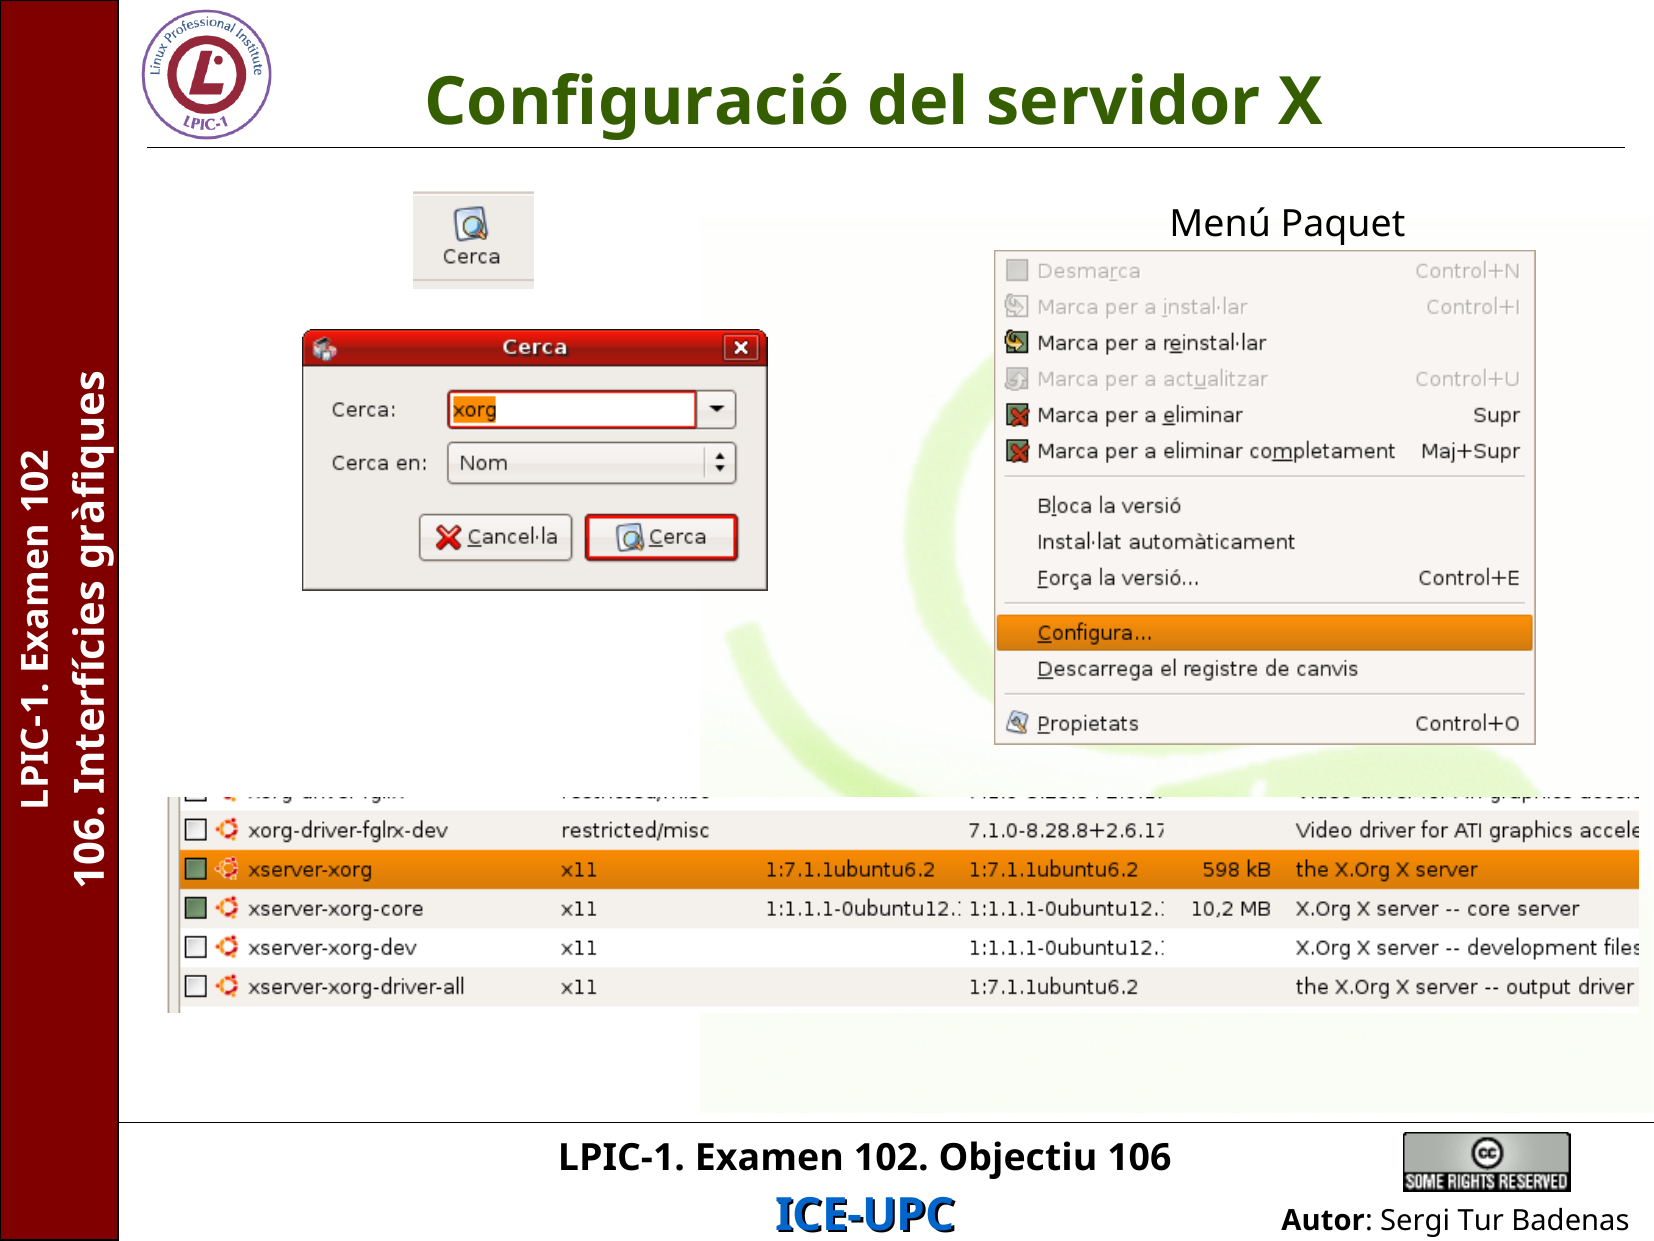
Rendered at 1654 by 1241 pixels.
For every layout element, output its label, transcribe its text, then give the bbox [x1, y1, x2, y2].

text_box Menú Paquet [1154, 188, 1430, 248]
picture [146, 217, 1654, 1113]
picture [413, 191, 534, 289]
picture [135, 5, 277, 55]
title Configuració del servidor X [129, 55, 1619, 142]
picture [1403, 1132, 1571, 1192]
